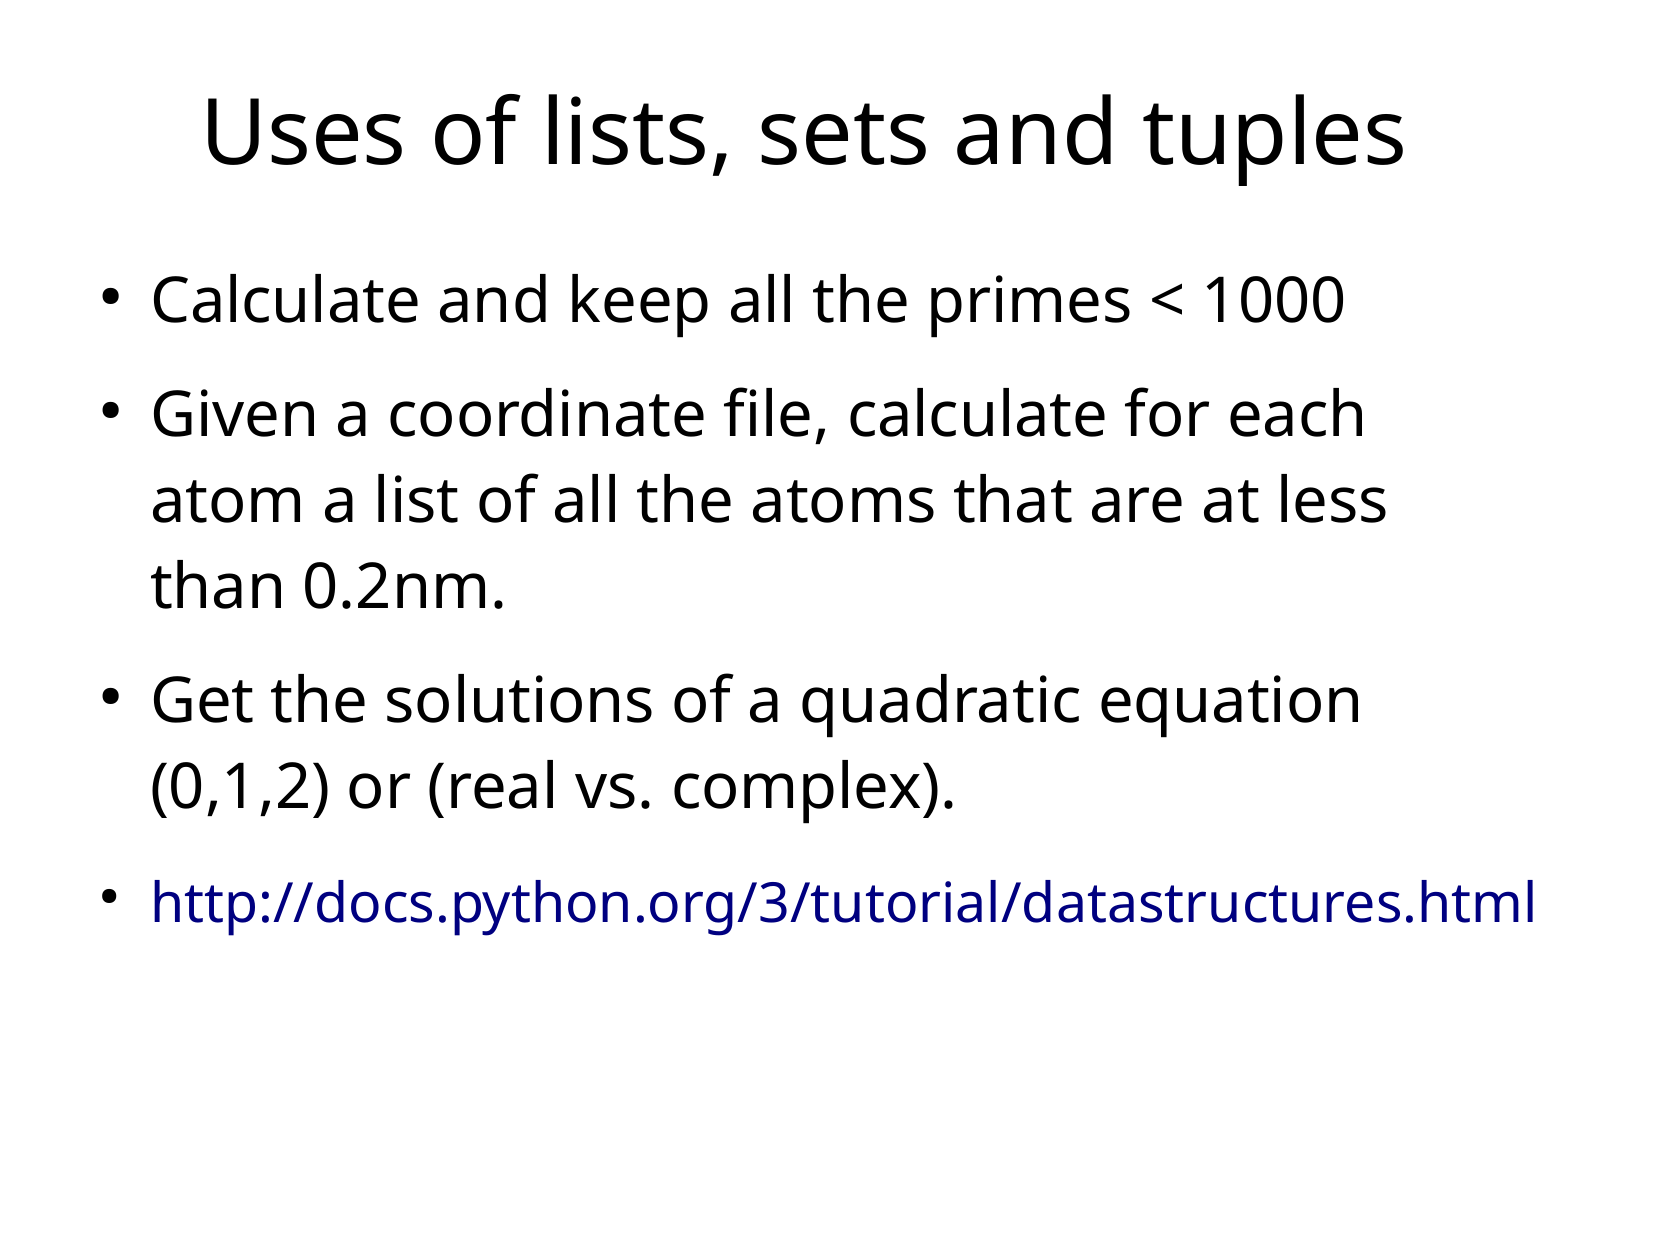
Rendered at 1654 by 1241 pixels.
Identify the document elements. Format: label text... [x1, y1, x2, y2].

title Uses of lists, sets and tuples [79, 25, 1531, 233]
list Calculate and keep all the primes < 1000 Given a coordinate file, calculate for each atom a list of all the atoms that are at less than 0.2nm. Get the solutions of a quadratic equation (0,1,2) or (real vs. complex). http://docs.python.org/3/tutorial/datastructures.html [82, 255, 1538, 975]
